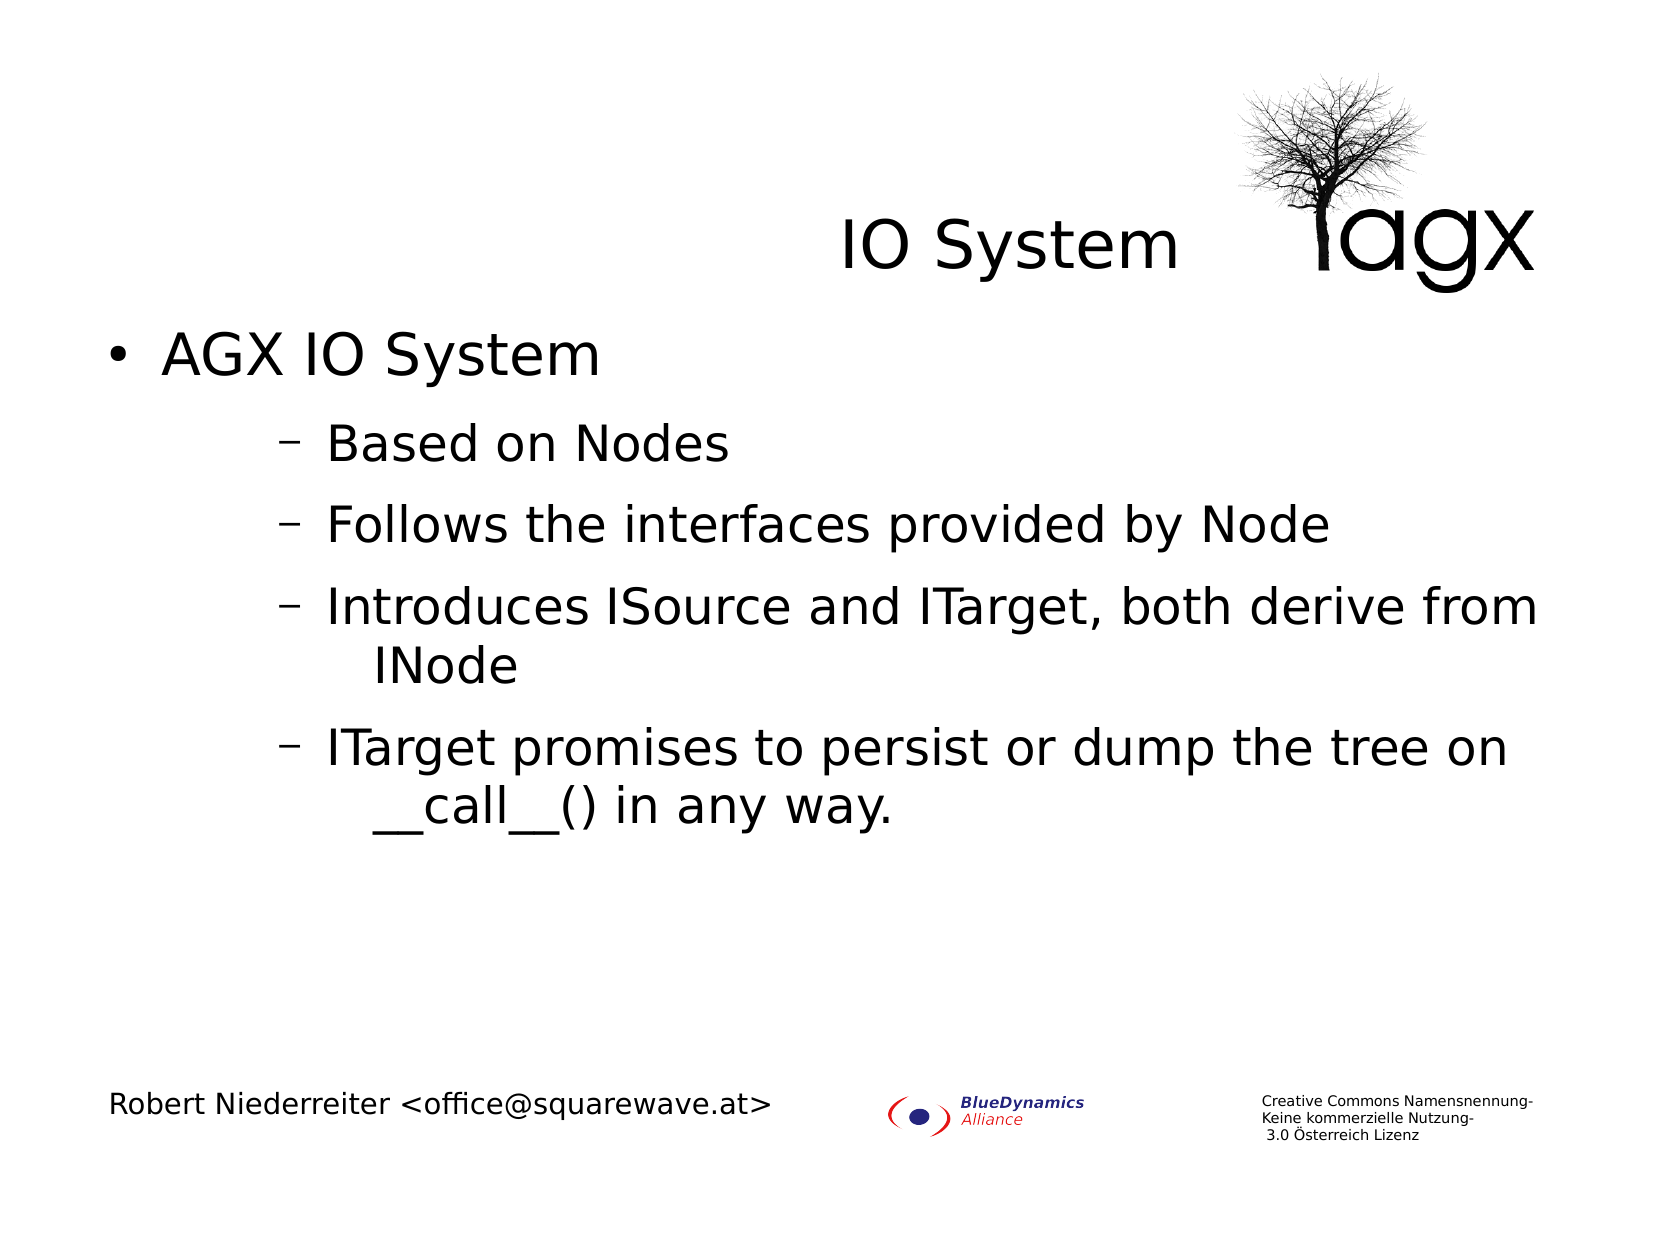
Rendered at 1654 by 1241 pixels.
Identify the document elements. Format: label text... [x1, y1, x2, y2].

title IO System [81, 52, 1182, 284]
picture [1220, 62, 1549, 293]
picture [888, 1096, 1084, 1137]
list AGX IO System Based on Nodes Follows the interfaces provided by Node Introduces ISource and ITarget, both derive from INode ITarget promises to persist or dump the tree on __call__() in any way. [90, 321, 1565, 1053]
